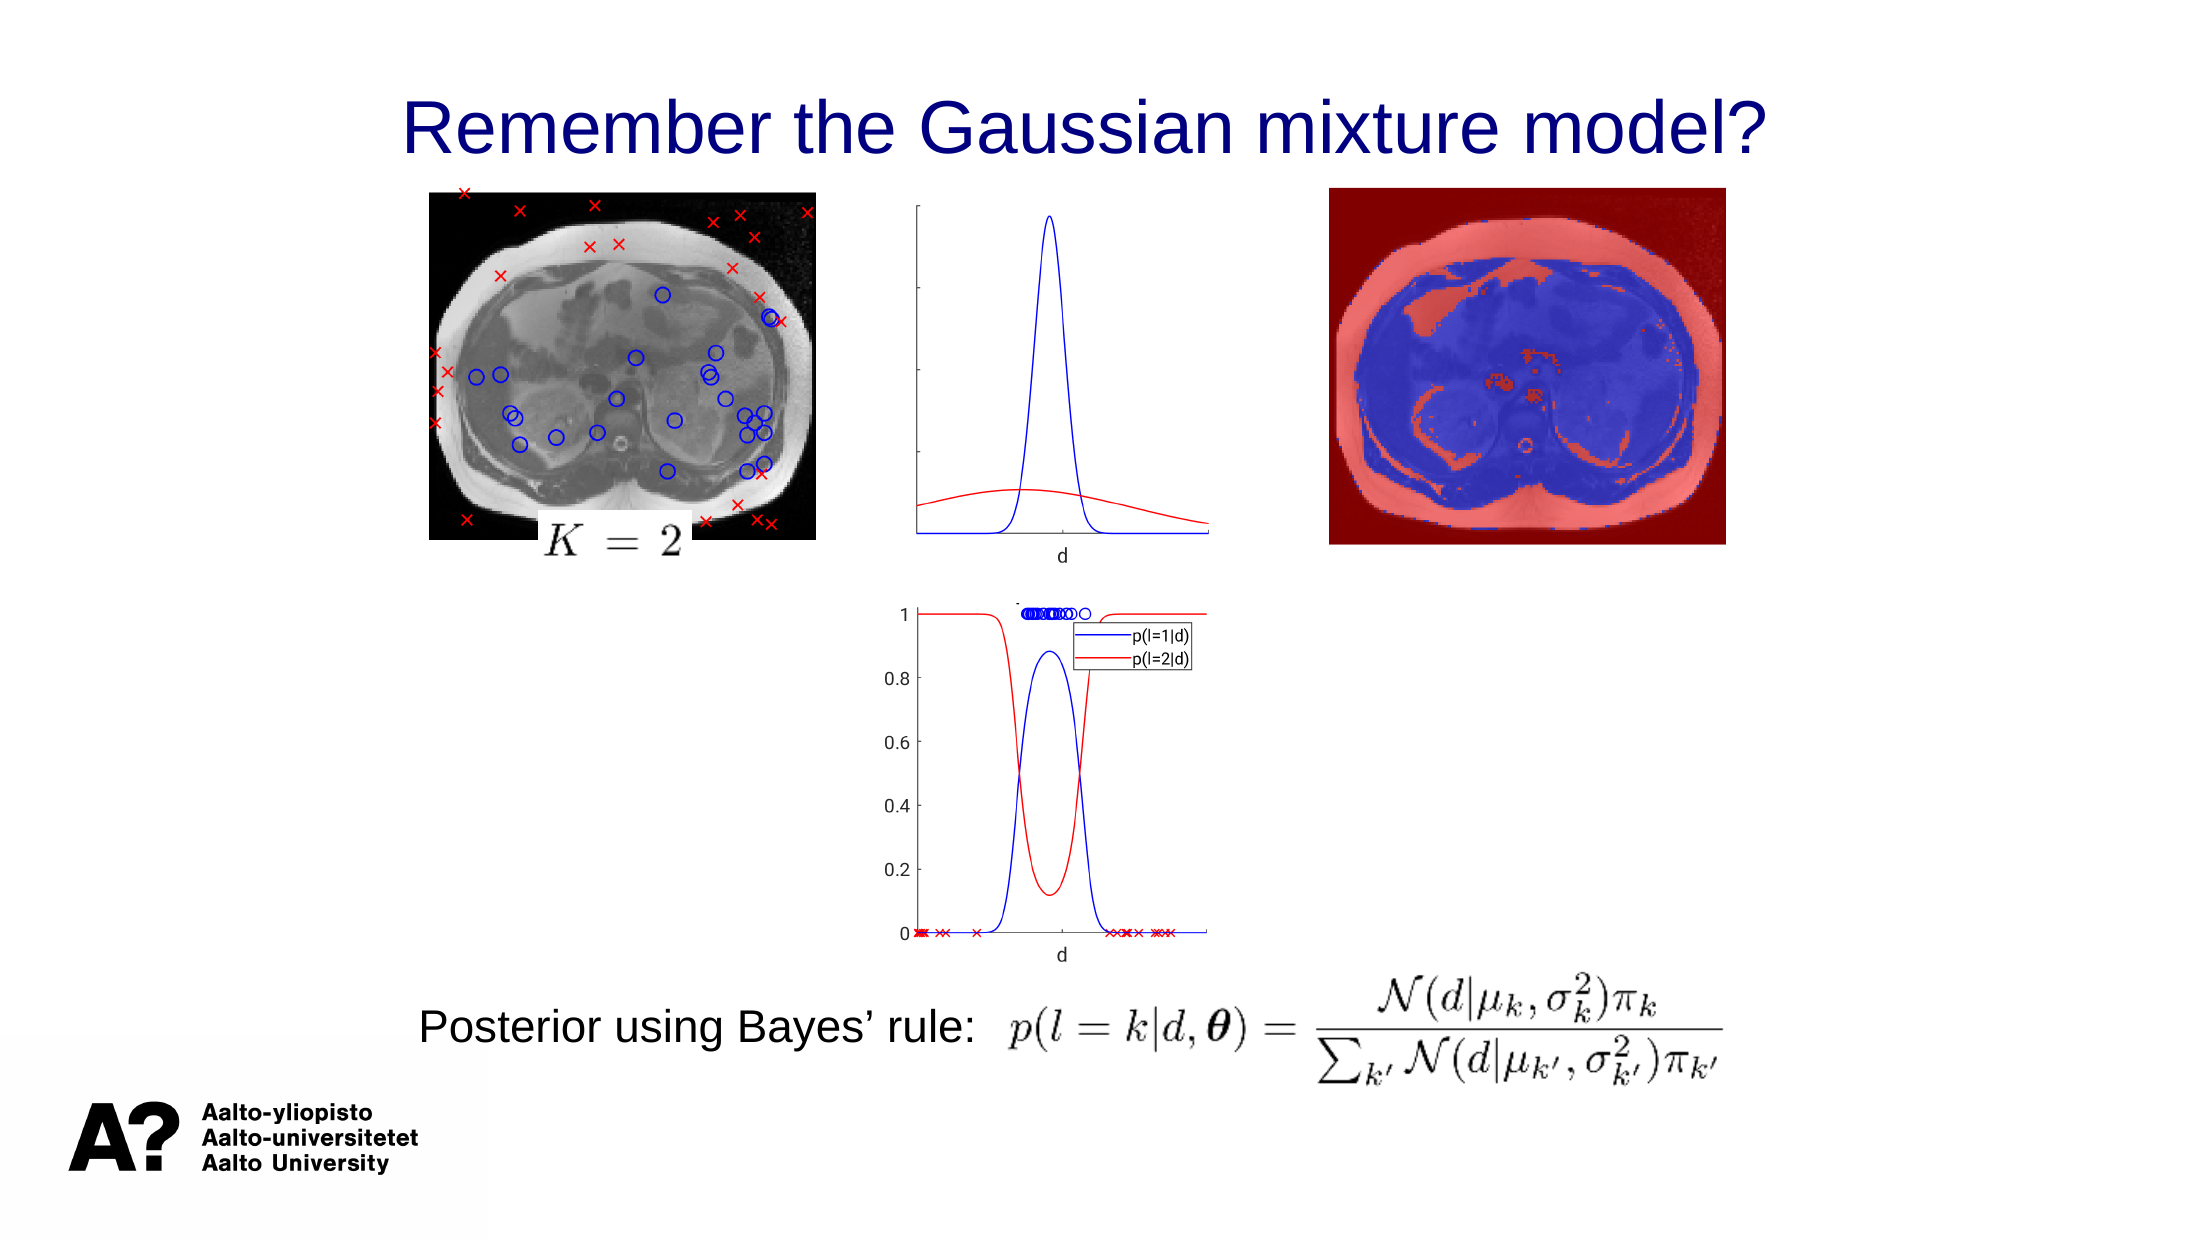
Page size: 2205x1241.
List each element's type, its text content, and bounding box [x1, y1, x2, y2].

text_box Posterior using Bayes’ rule: [281, 988, 1002, 1093]
picture [1002, 963, 1731, 1096]
picture [1329, 187, 1726, 545]
picture [916, 205, 1209, 563]
picture [0, 1035, 488, 1239]
picture [885, 603, 1207, 962]
title Remember the Gaussian mixture model? [335, 0, 1836, 177]
picture [429, 187, 816, 570]
